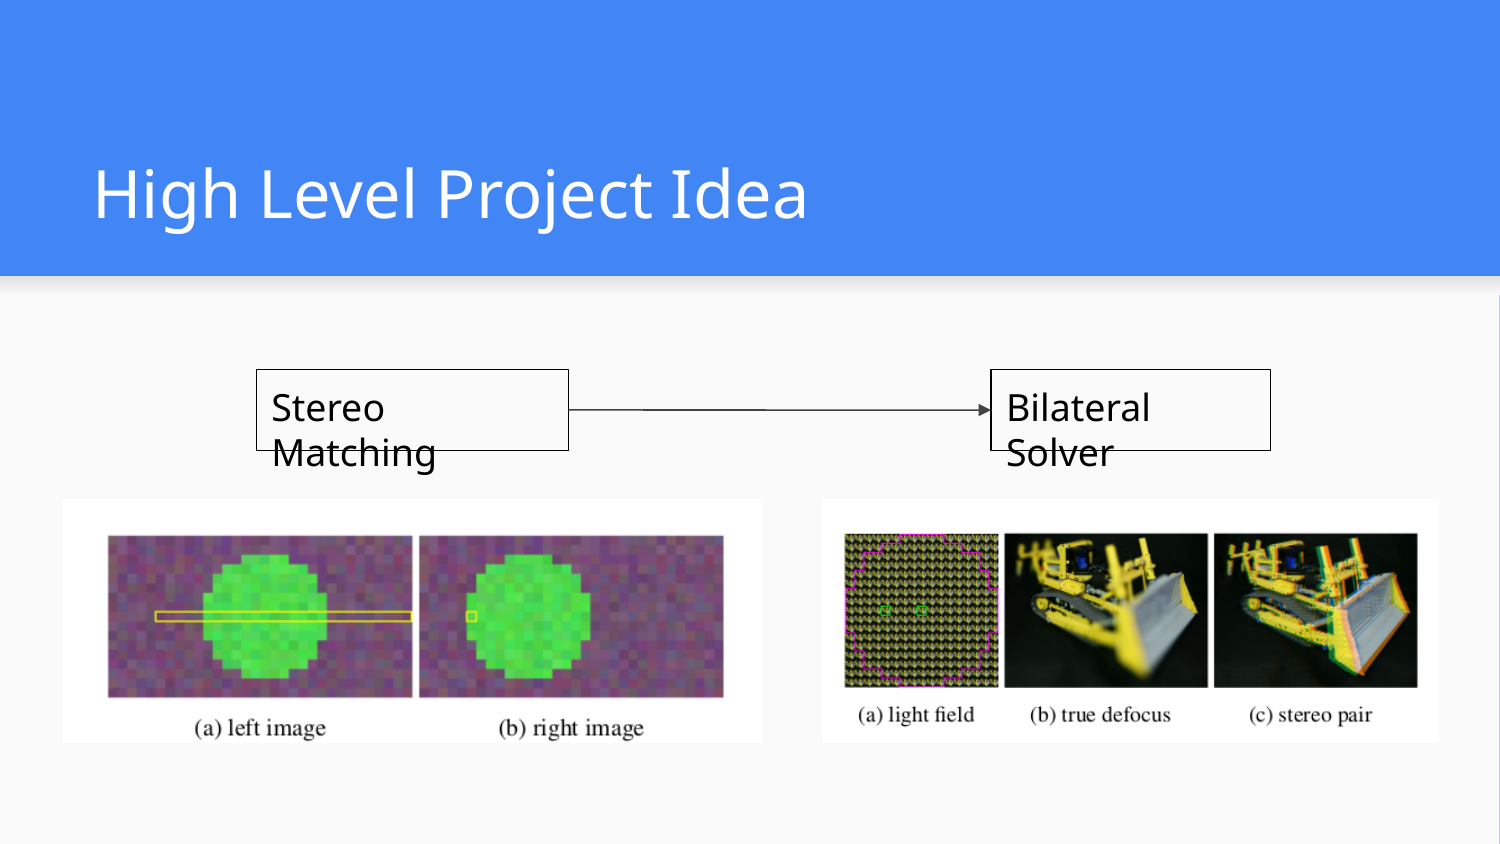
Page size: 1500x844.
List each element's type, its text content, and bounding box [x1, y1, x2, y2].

title High Level Project Idea [77, 121, 1427, 248]
picture [62, 499, 763, 743]
picture [822, 499, 1439, 743]
text_box Bilateral Solver [991, 369, 1271, 451]
text_box Stereo Matching [256, 369, 569, 451]
